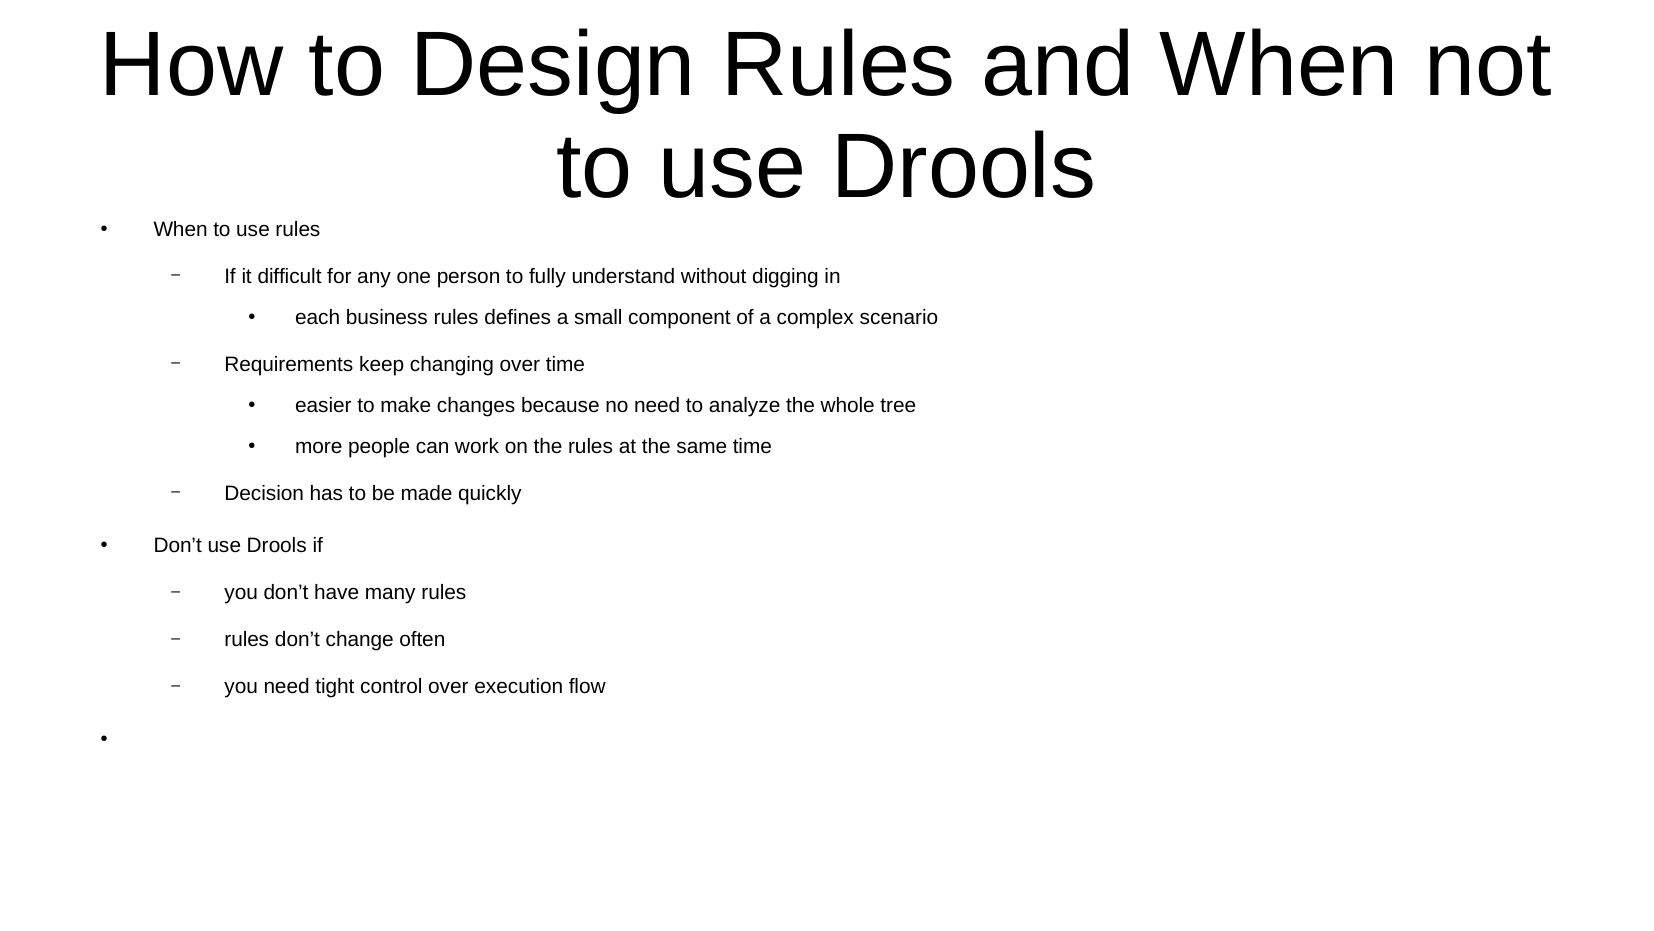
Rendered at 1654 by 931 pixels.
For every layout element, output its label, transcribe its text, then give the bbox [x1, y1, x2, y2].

list When to use rules If it difficult for any one person to fully understand without digging in each business rules defines a small component of a complex scenario Requirements keep changing over time easier to make changes because no need to analyze the whole tree more people can work on the rules at the same time Decision has to be made quickly Don’t use Drools if you don’t have many rules rules don’t change often you need tight control over execution flow [82, 217, 1621, 901]
title How to Design Rules and When not to use Drools [82, 12, 1571, 217]
